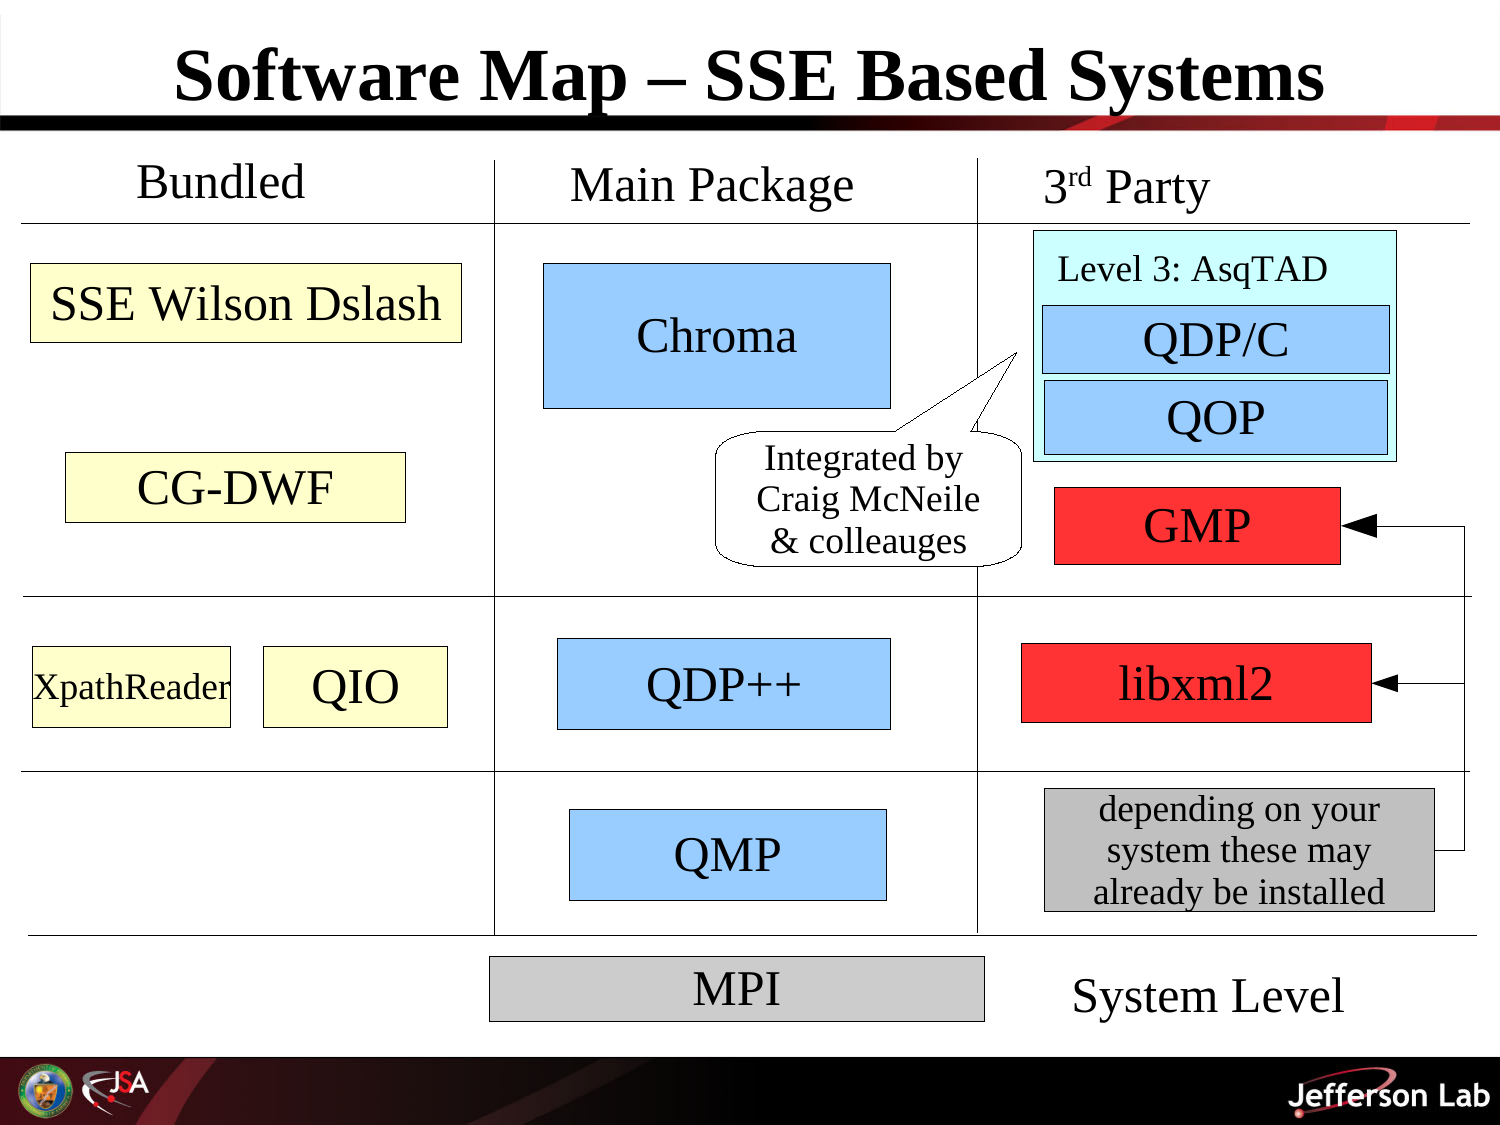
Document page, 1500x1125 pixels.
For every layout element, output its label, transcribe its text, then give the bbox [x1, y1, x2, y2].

text_box GMP [1054, 487, 1341, 565]
text_box XpathReader [32, 646, 231, 728]
picture [972, 423, 977, 431]
text_box QMP [569, 809, 887, 901]
picture [495, 224, 977, 596]
picture [495, 597, 977, 771]
text_box QDP++ [557, 638, 891, 730]
text_box depending on your system these may already be installed [1044, 788, 1435, 912]
text_box CG-DWF [65, 452, 406, 523]
text_box Main Package [555, 149, 870, 220]
text_box QOP [1044, 380, 1388, 455]
picture [978, 597, 1464, 771]
text_box MPI [489, 956, 985, 1022]
text_box Level 3: AsqTAD [1042, 240, 1383, 297]
text_box System Level [1056, 960, 1423, 1031]
text_box SSE Wilson Dslash [30, 263, 462, 343]
text_box 3rd Party [1028, 151, 1362, 224]
text_box [1033, 230, 1397, 462]
text_box QIO [263, 646, 448, 728]
text_box Chroma [543, 263, 891, 409]
text_box Integrated by Craig McNeile & colleauges [715, 352, 1022, 567]
text_box libxml2 [1021, 643, 1372, 723]
picture [0, 0, 1500, 1125]
title Software Map – SSE Based Systems [112, 0, 1388, 151]
text_box QDP/C [1042, 305, 1390, 374]
text_box Bundled [121, 146, 339, 218]
